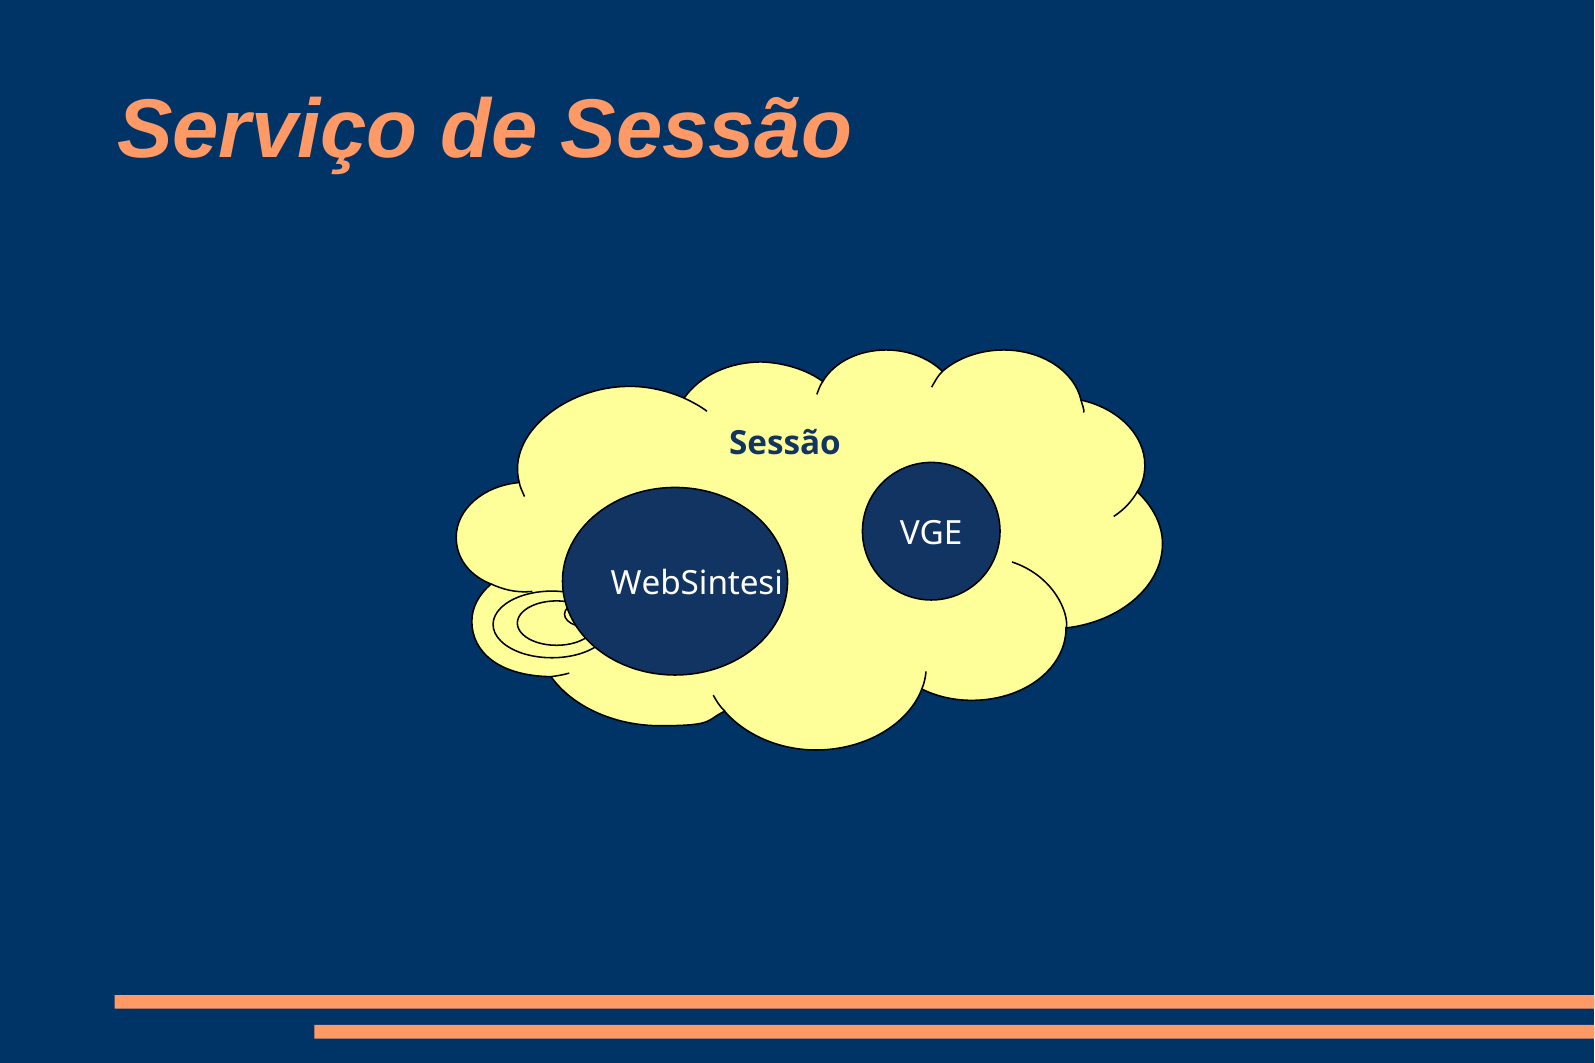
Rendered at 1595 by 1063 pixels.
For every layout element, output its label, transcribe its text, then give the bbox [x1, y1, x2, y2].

text_box Sessão [456, 349, 1163, 751]
text_box WebSintesi [562, 487, 788, 676]
title Serviço de Sessão [117, 39, 1479, 218]
text_box VGE [862, 462, 1001, 601]
